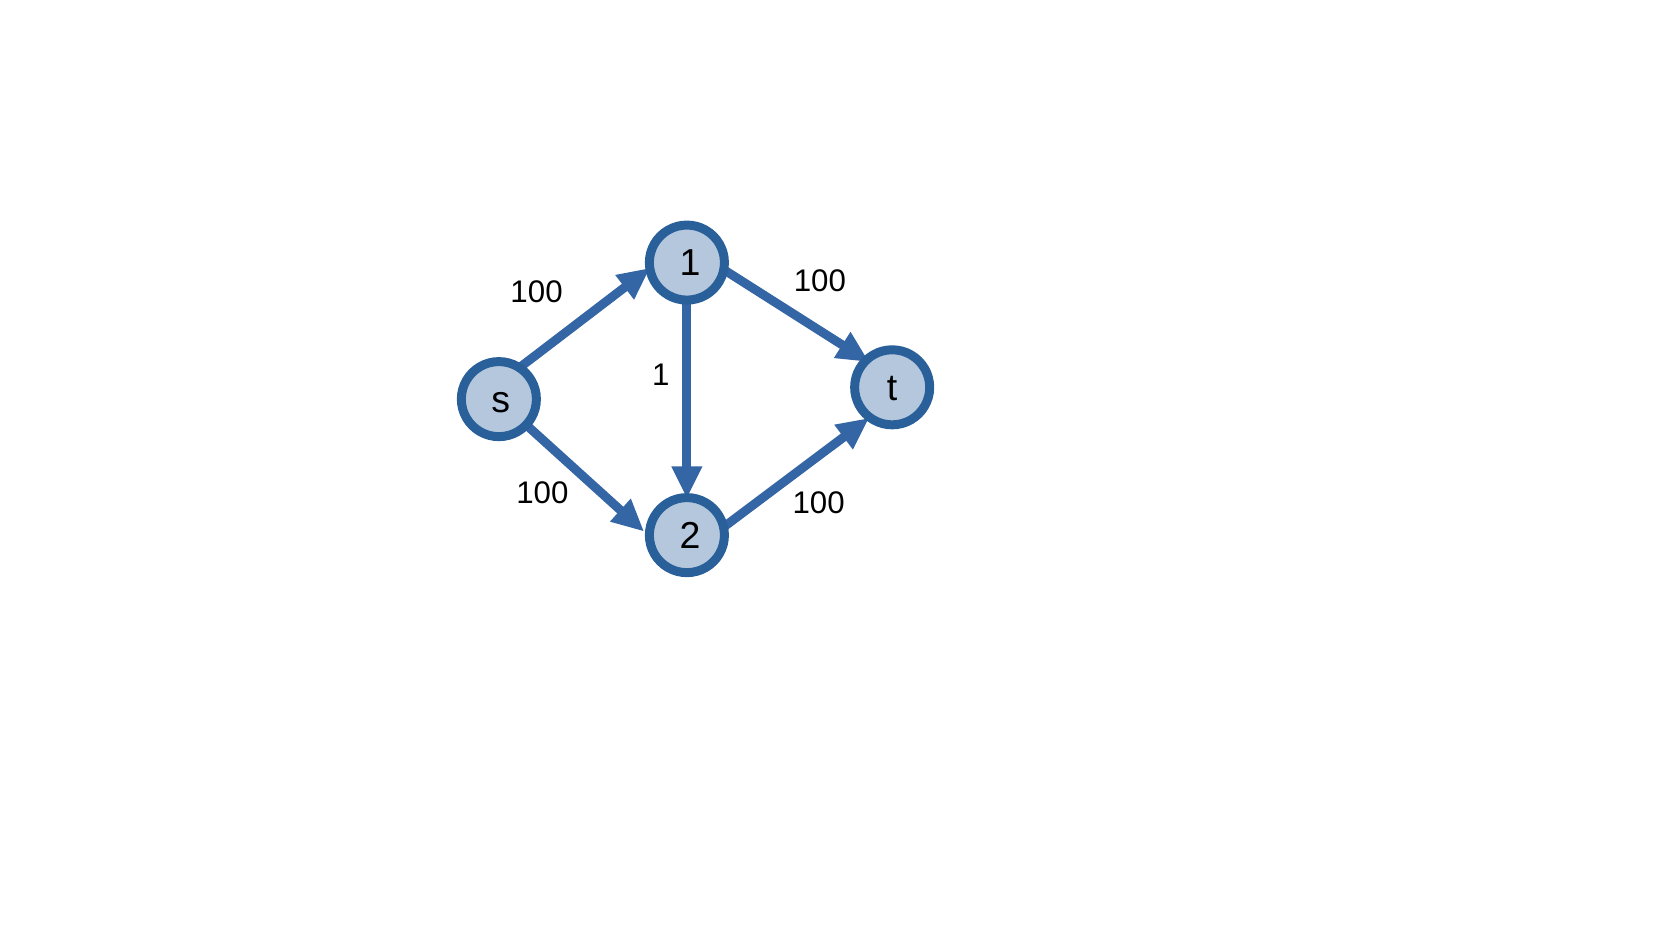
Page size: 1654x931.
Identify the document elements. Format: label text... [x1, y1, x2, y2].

text_box 100 [779, 255, 861, 305]
text_box 100 [501, 467, 584, 518]
text_box 1 [649, 225, 725, 301]
text_box 100 [495, 266, 578, 317]
text_box 2 [649, 497, 725, 573]
text_box 100 [777, 477, 860, 528]
text_box 1 [637, 349, 687, 400]
text_box s [461, 361, 537, 437]
text_box t [854, 349, 930, 425]
